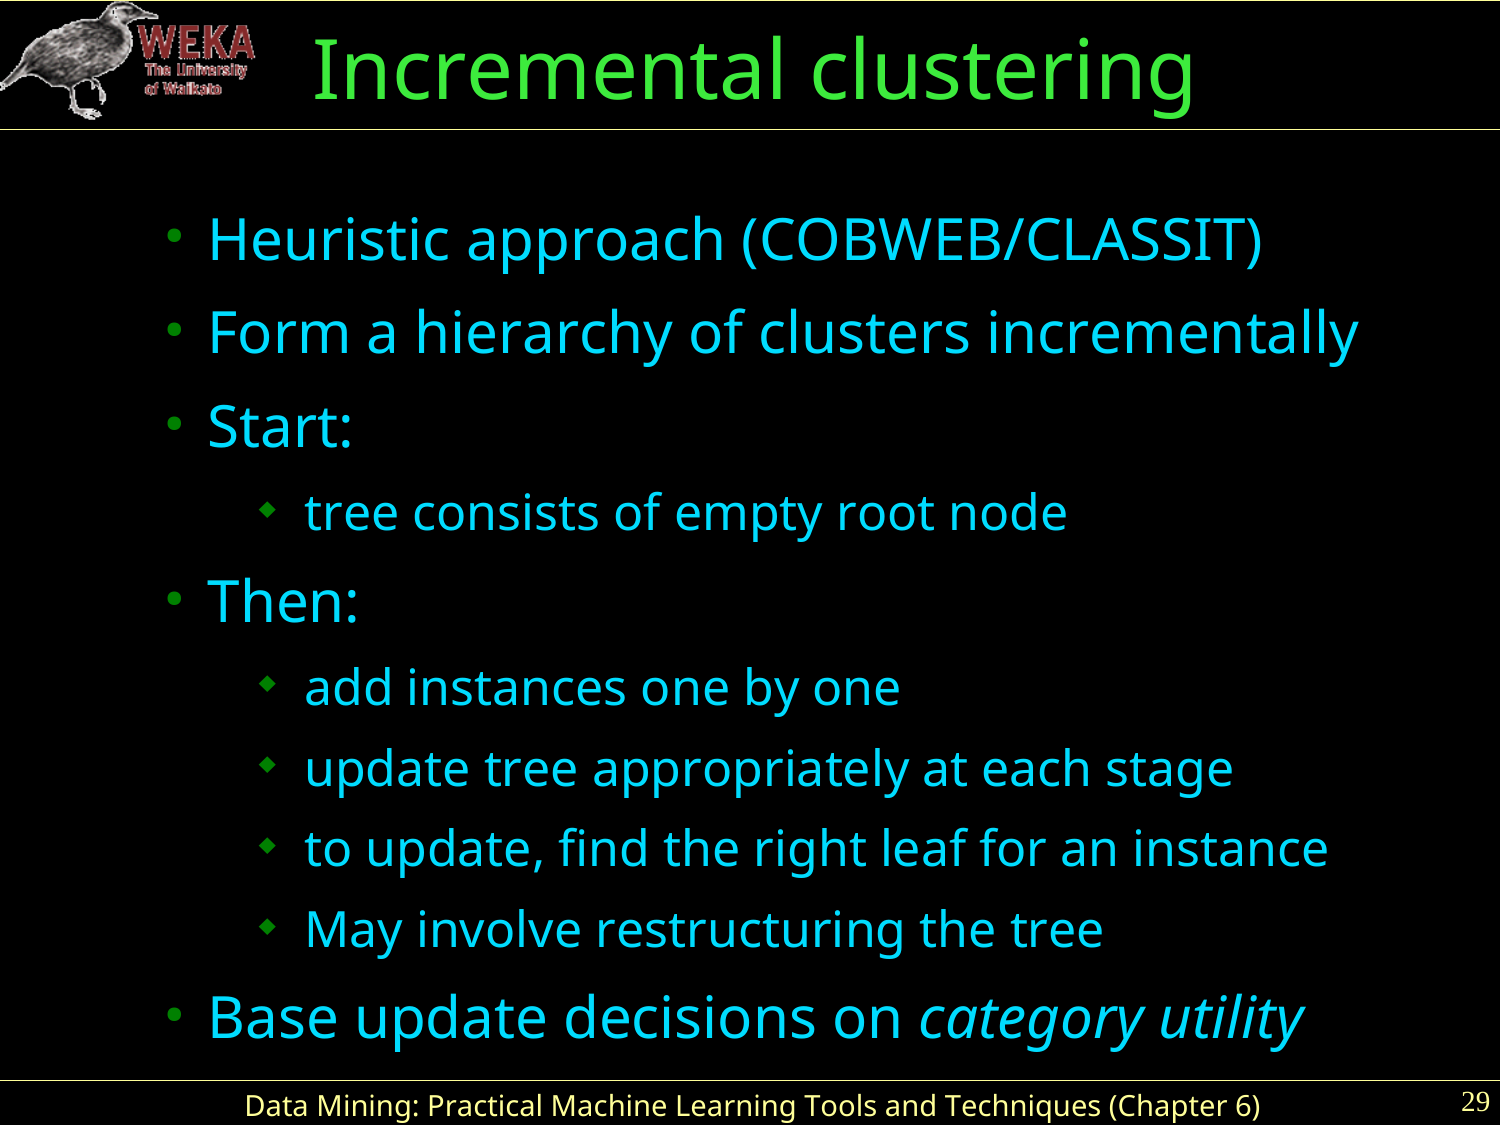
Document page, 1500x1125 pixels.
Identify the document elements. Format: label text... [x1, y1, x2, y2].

picture [0, 1, 266, 129]
title Incremental clustering [297, 0, 1500, 148]
list Heuristic approach (COBWEB/CLASSIT) Form a hierarchy of clusters incrementally Start: tree consists of empty root node Then: add instances one by one update tree appropriately at each stage to update, find the right leaf for an instance May involve restructuring the tree Base update decisions on category utility [150, 190, 1388, 984]
